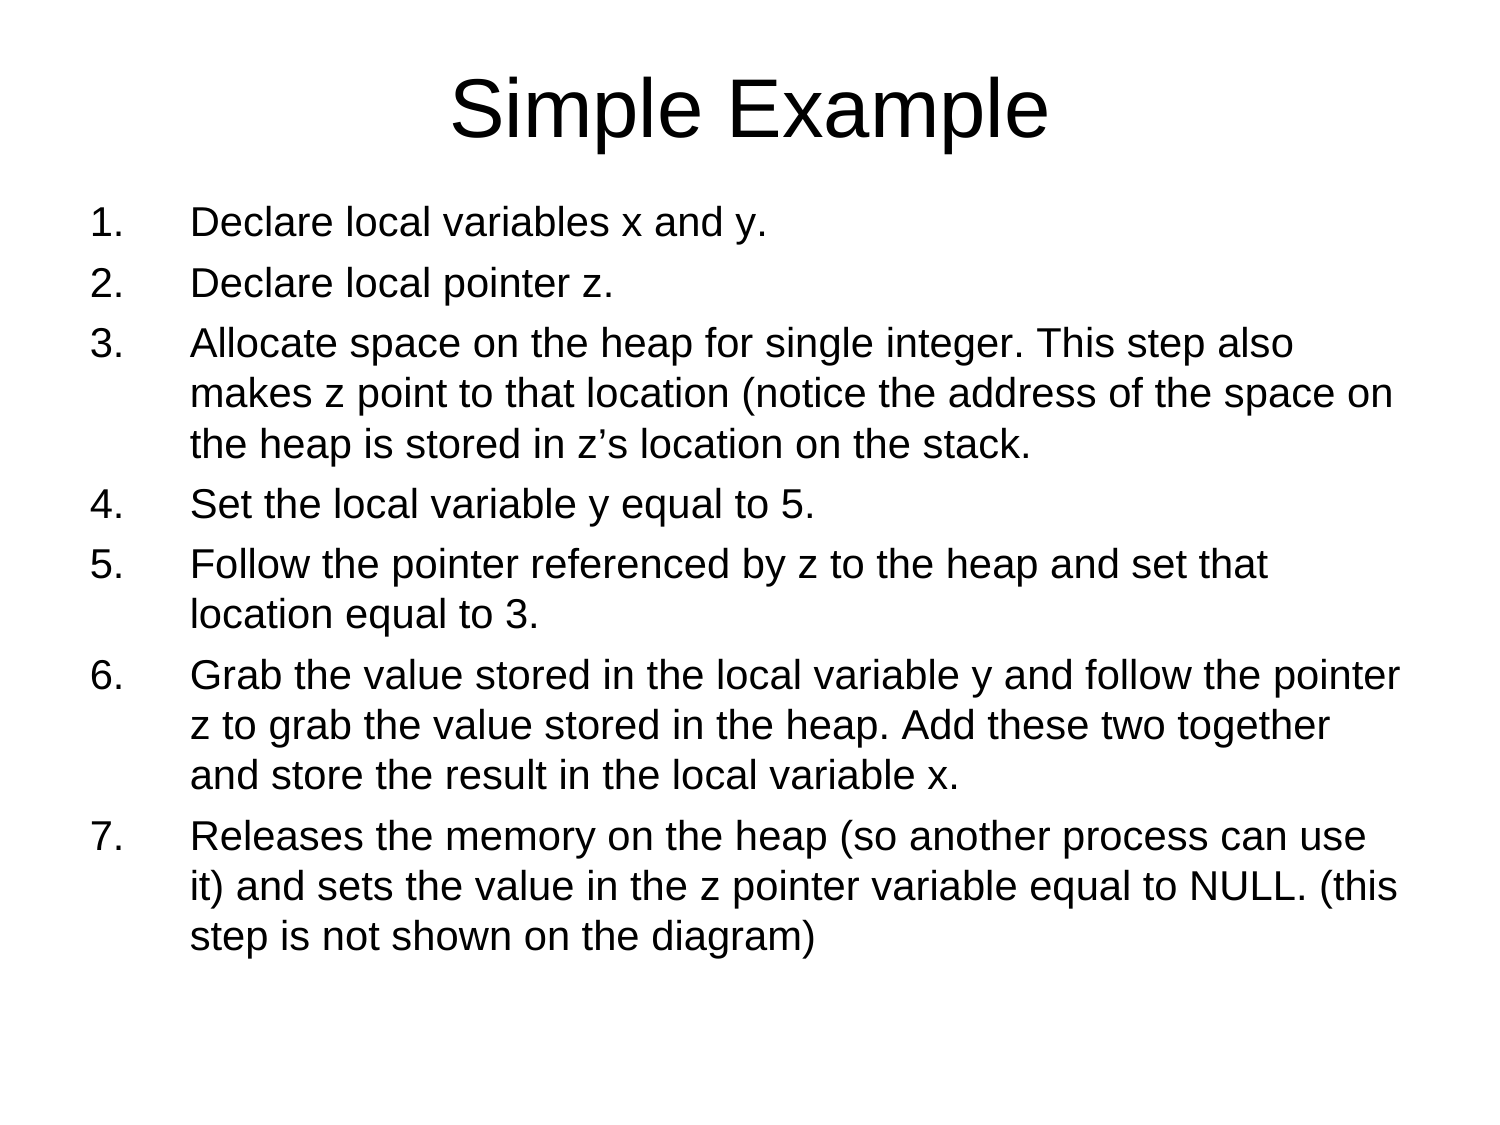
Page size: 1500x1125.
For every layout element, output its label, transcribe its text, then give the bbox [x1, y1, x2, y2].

list Declare local variables x and y. Declare local pointer z. Allocate space on the heap for single integer. This step also makes z point to that location (notice the address of the space on the heap is stored in z’s location on the stack. Set the local variable y equal to 5. Follow the pointer referenced by z to the heap and set that location equal to 3. Grab the value stored in the local variable y and follow the pointer z to grab the value stored in the heap. Add these two together and store the result in the local variable x. Releases the memory on the heap (so another process can use it) and sets the value in the z pointer variable equal to NULL. (this step is not shown on the diagram) [75, 187, 1426, 1101]
title Simple Example [75, 45, 1426, 163]
